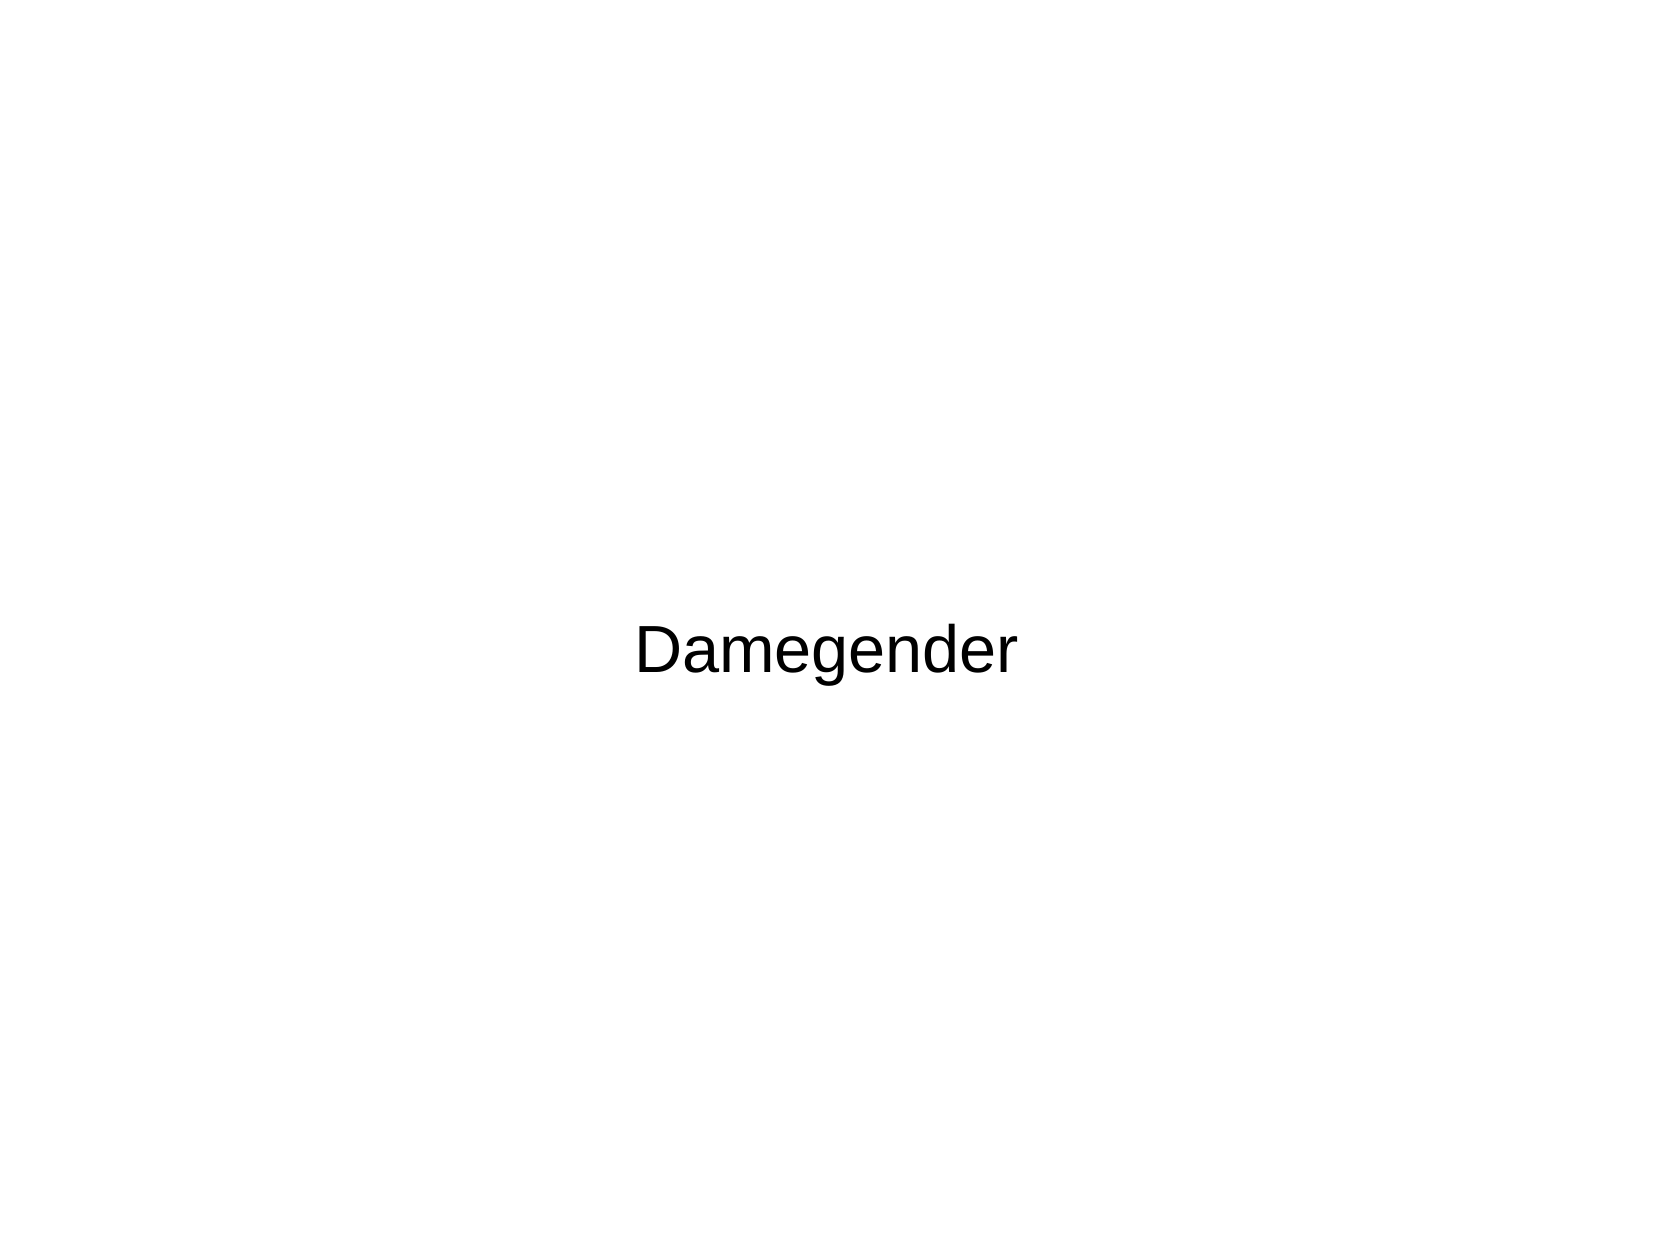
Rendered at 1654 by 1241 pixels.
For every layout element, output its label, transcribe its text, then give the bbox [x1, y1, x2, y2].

subtitle Damegender [82, 290, 1571, 1010]
